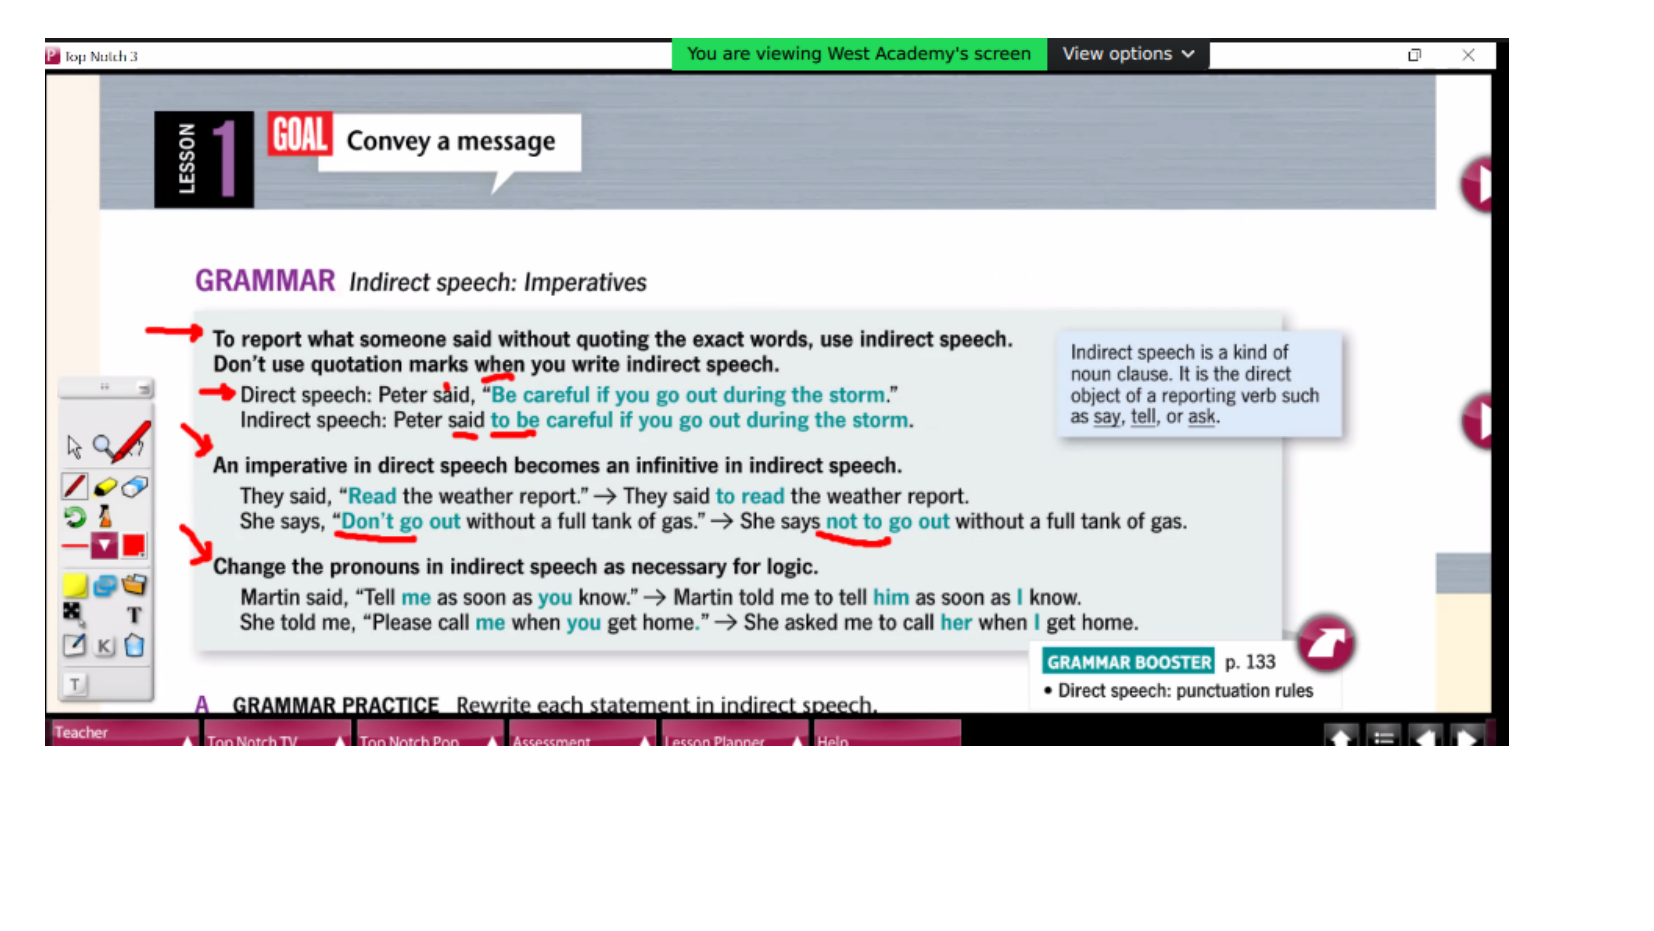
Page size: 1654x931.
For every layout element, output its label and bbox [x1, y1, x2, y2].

picture [45, 38, 1509, 746]
